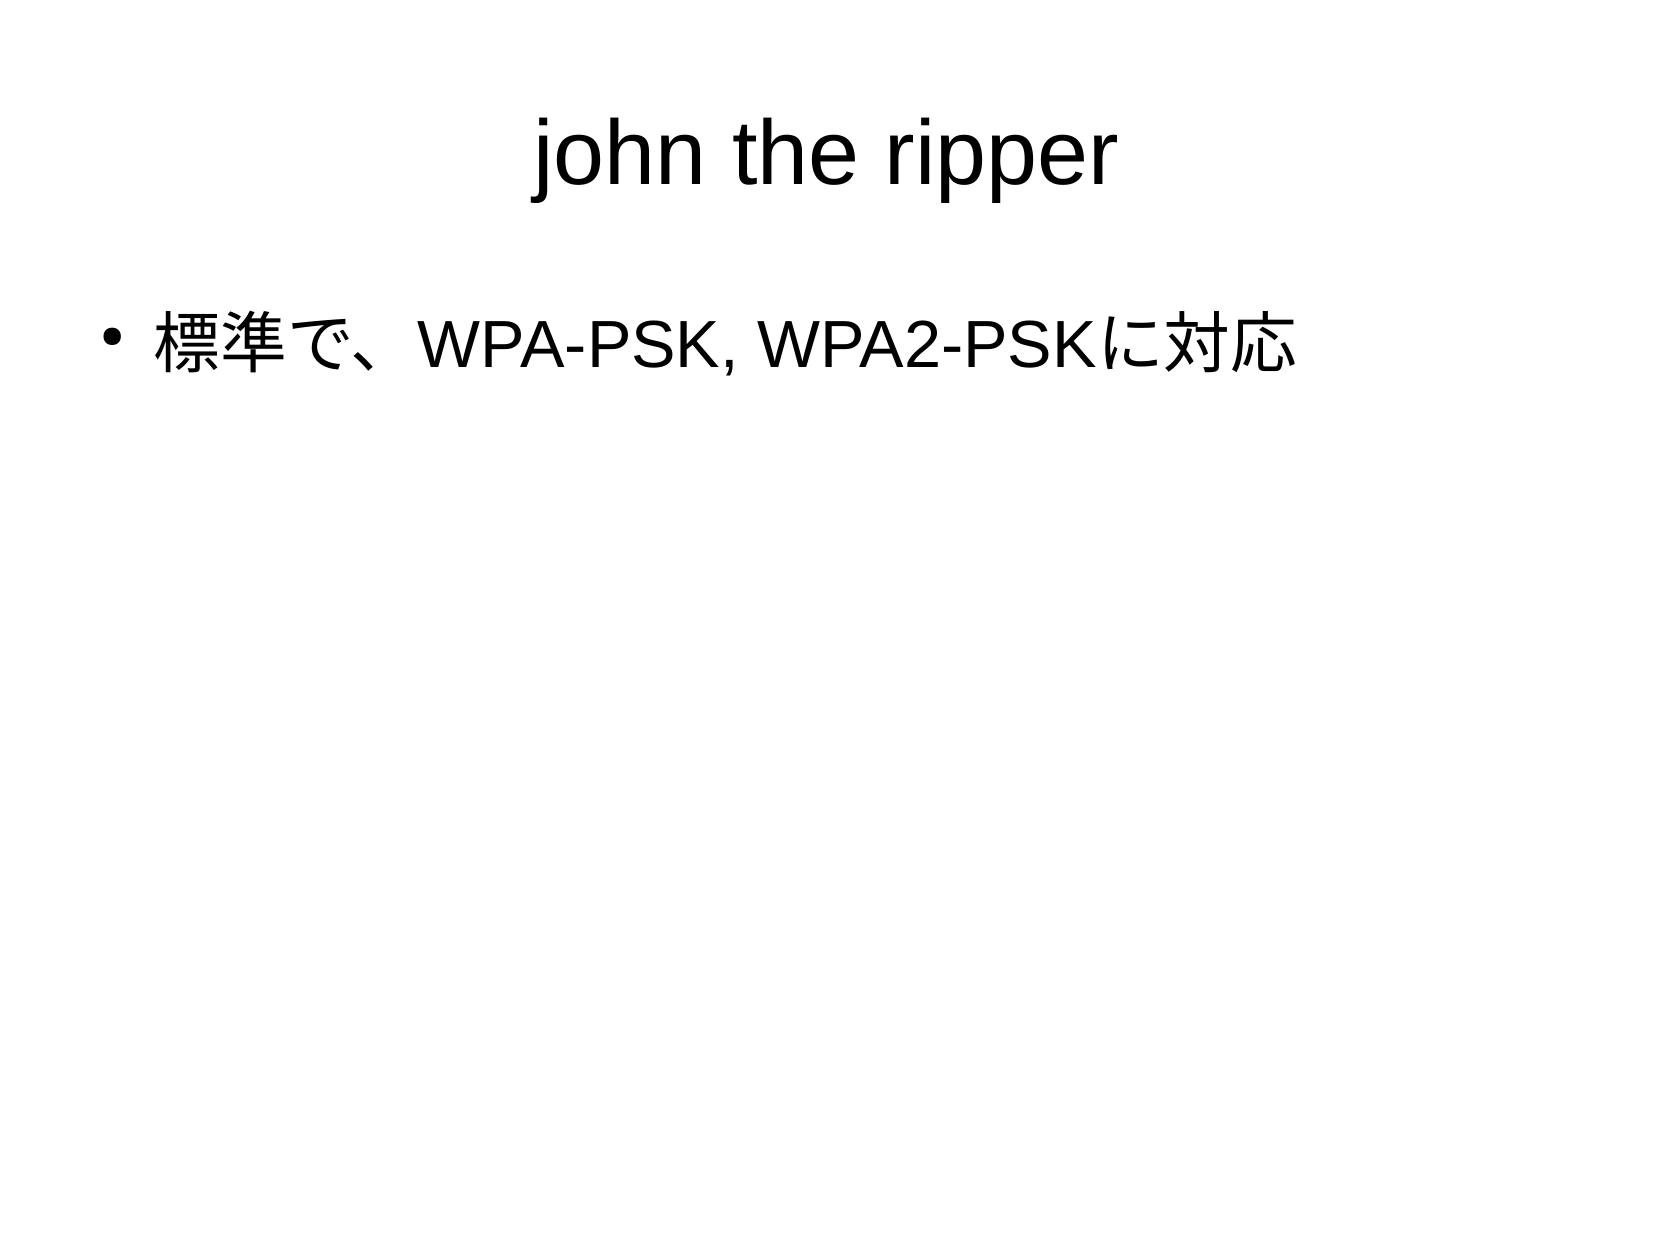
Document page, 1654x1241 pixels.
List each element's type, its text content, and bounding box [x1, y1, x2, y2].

title john the ripper [82, 49, 1571, 257]
list 標準で、WPA-PSK, WPA2-PSKに対応 [82, 290, 1571, 1010]
